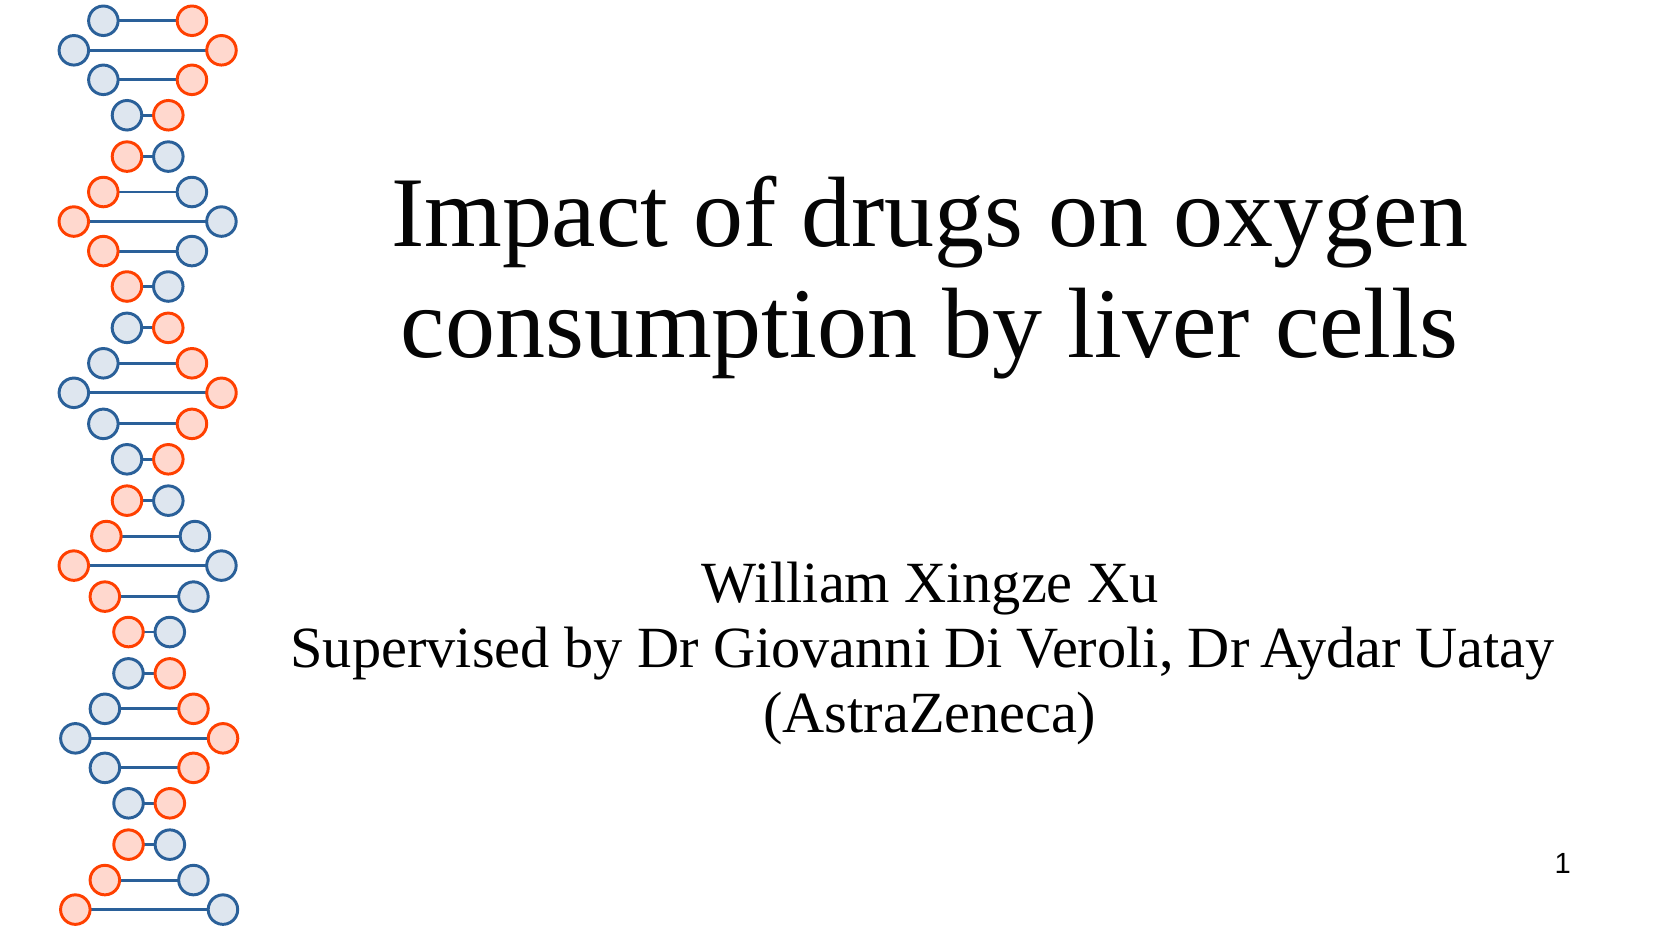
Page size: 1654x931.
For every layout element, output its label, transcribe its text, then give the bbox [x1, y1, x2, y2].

subtitle William Xingze Xu Supervised by Dr Giovanni Di Veroli, Dr Aydar Uatay (AstraZeneca) [265, 531, 1595, 764]
title Impact of drugs on oxygen consumption by liver cells [265, 35, 1595, 502]
